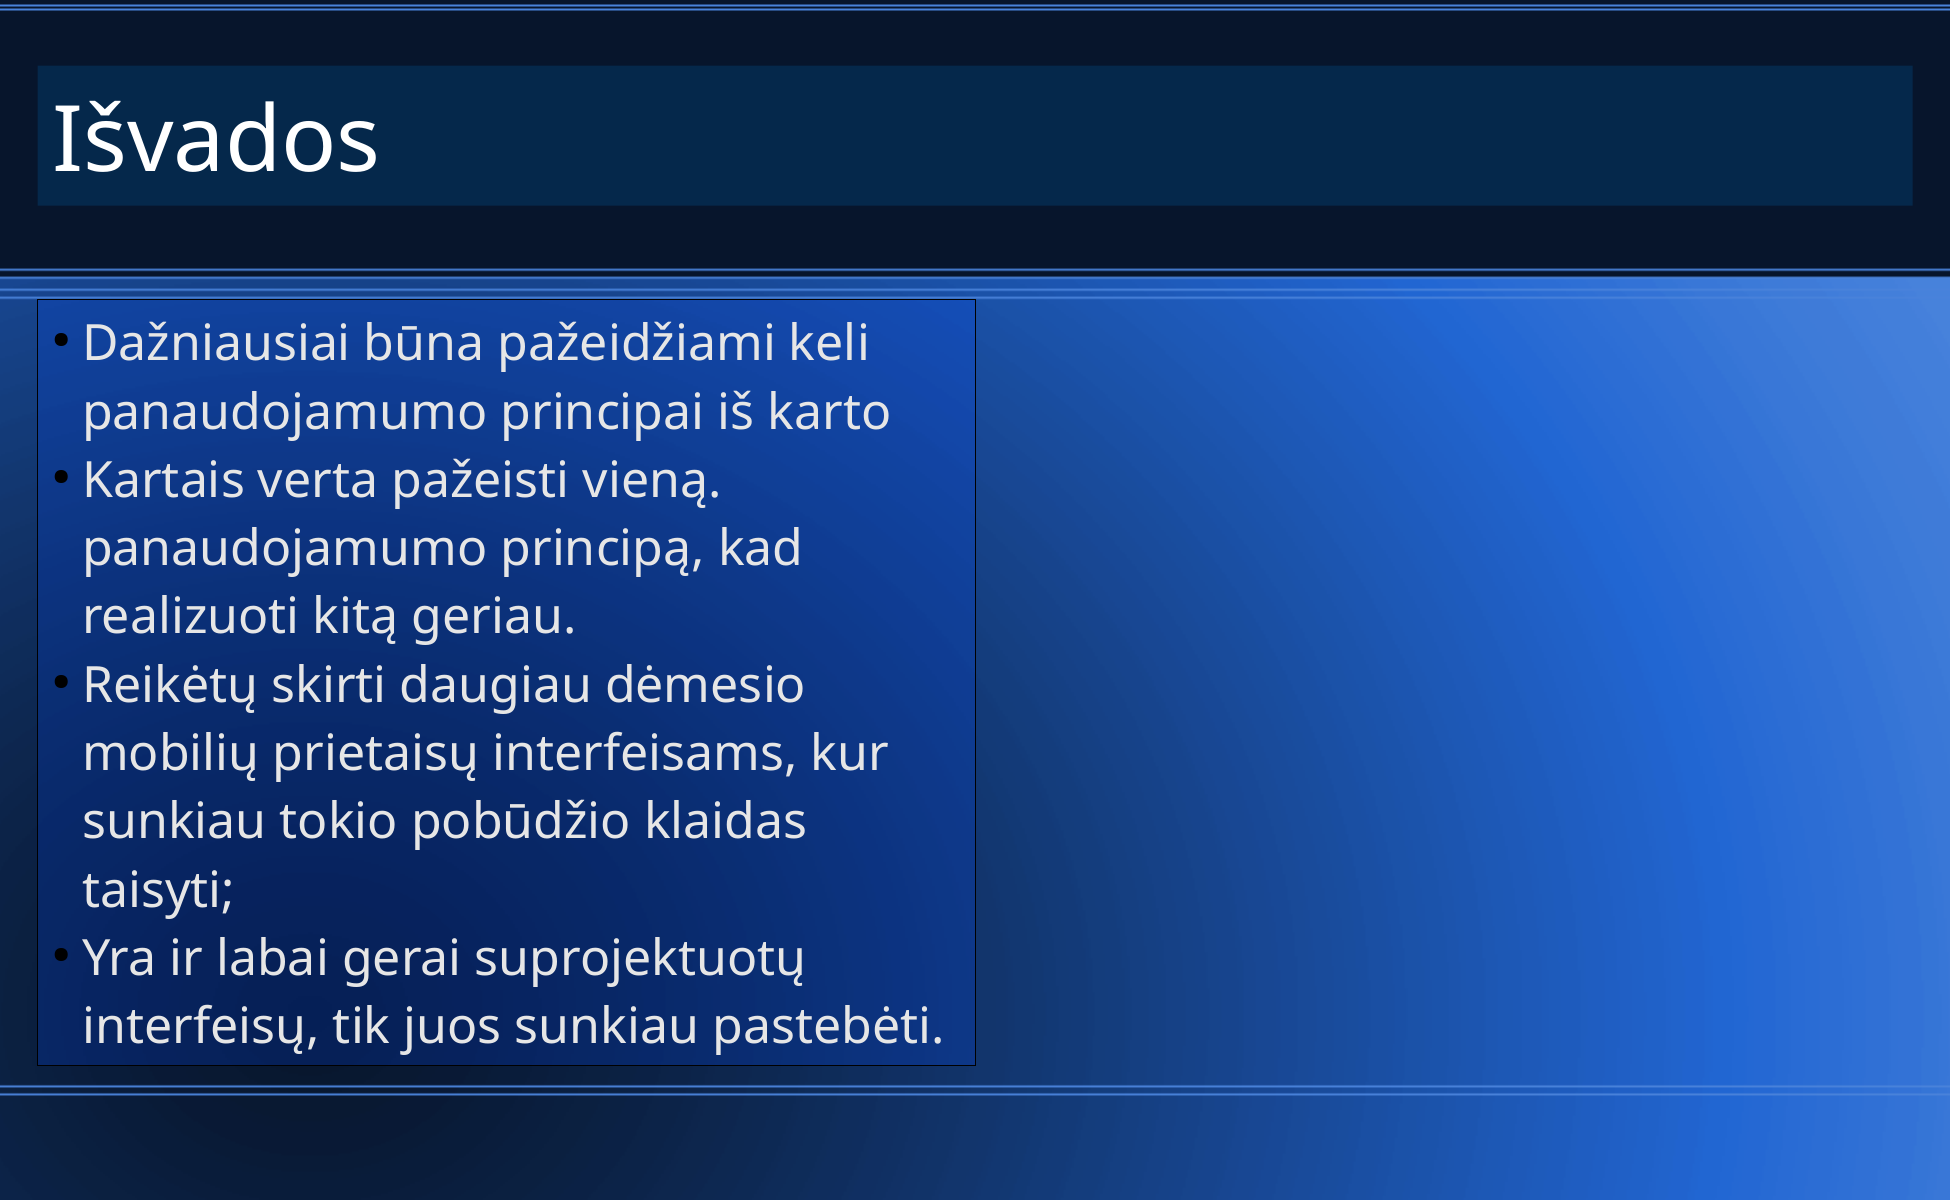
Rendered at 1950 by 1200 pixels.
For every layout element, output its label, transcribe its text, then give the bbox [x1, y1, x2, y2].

text_box Išvados [37, 65, 1913, 188]
picture [0, 0, 1950, 1200]
text_box Dažniausiai būna pažeidžiami keli panaudojamumo principai iš karto Kartais verta pažeisti vieną. panaudojamumo principą, kad realizuoti kitą geriau. Reikėtų skirti daugiau dėmesio mobilių prietaisų interfeisams, kur sunkiau tokio pobūdžio klaidas taisyti; Yra ir labai gerai suprojektuotų interfeisų, tik juos sunkiau pastebėti. [37, 299, 976, 1051]
